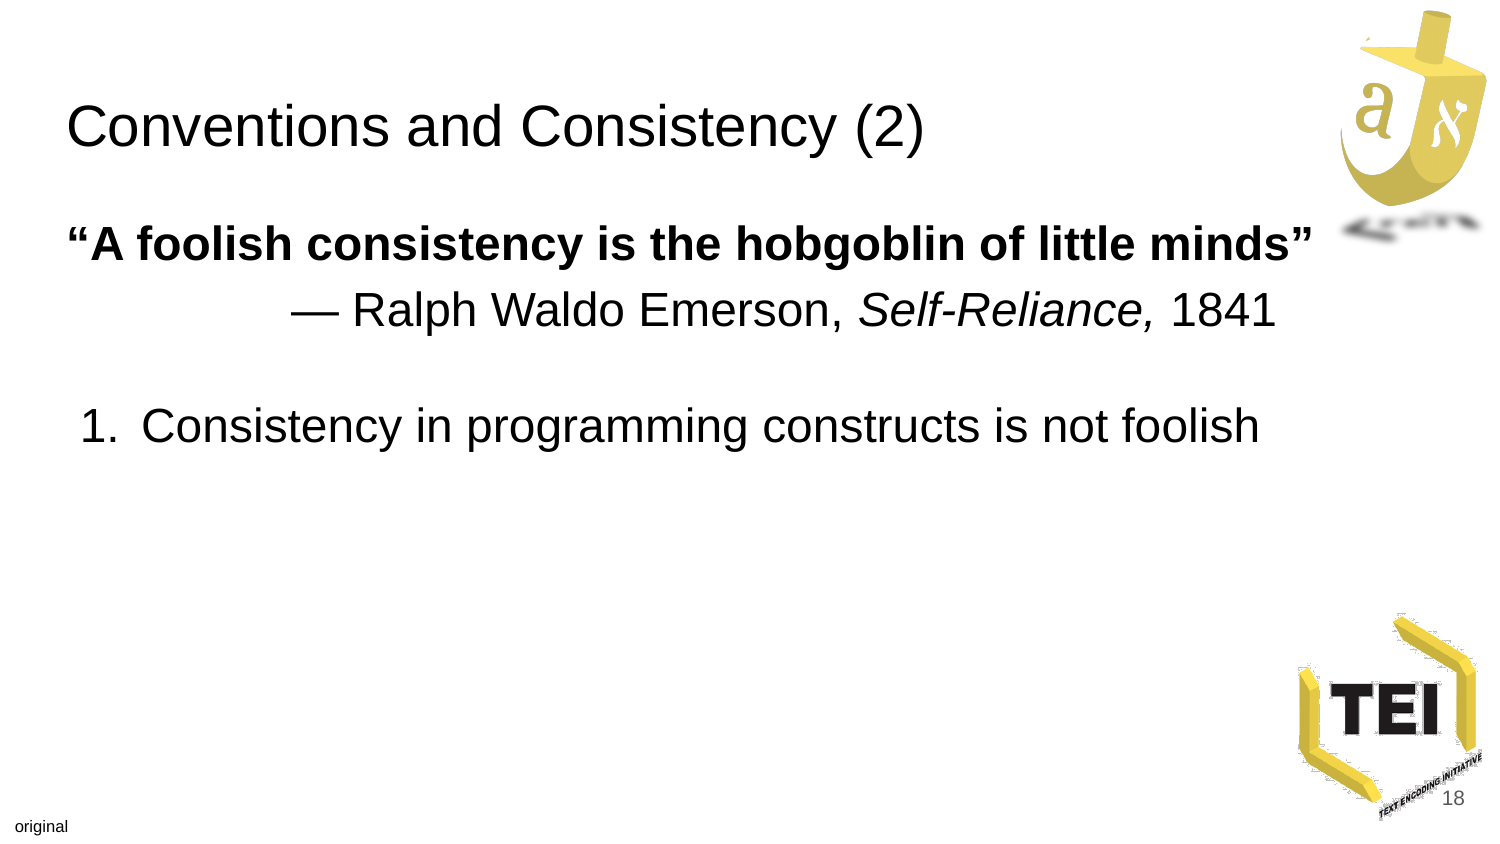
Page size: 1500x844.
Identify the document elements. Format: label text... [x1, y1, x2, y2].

title Conventions and Consistency (2) [51, 72, 1449, 167]
picture [1275, 604, 1500, 830]
picture [1324, 0, 1497, 250]
list “A foolish consistency is the hobgoblin of little minds” — Ralph Waldo Emerson, Self-Reliance, 1841 Consistency in programming constructs is not foolish [51, 189, 1449, 750]
slide_number <number> [1389, 764, 1480, 830]
text_box original [0, 810, 114, 844]
